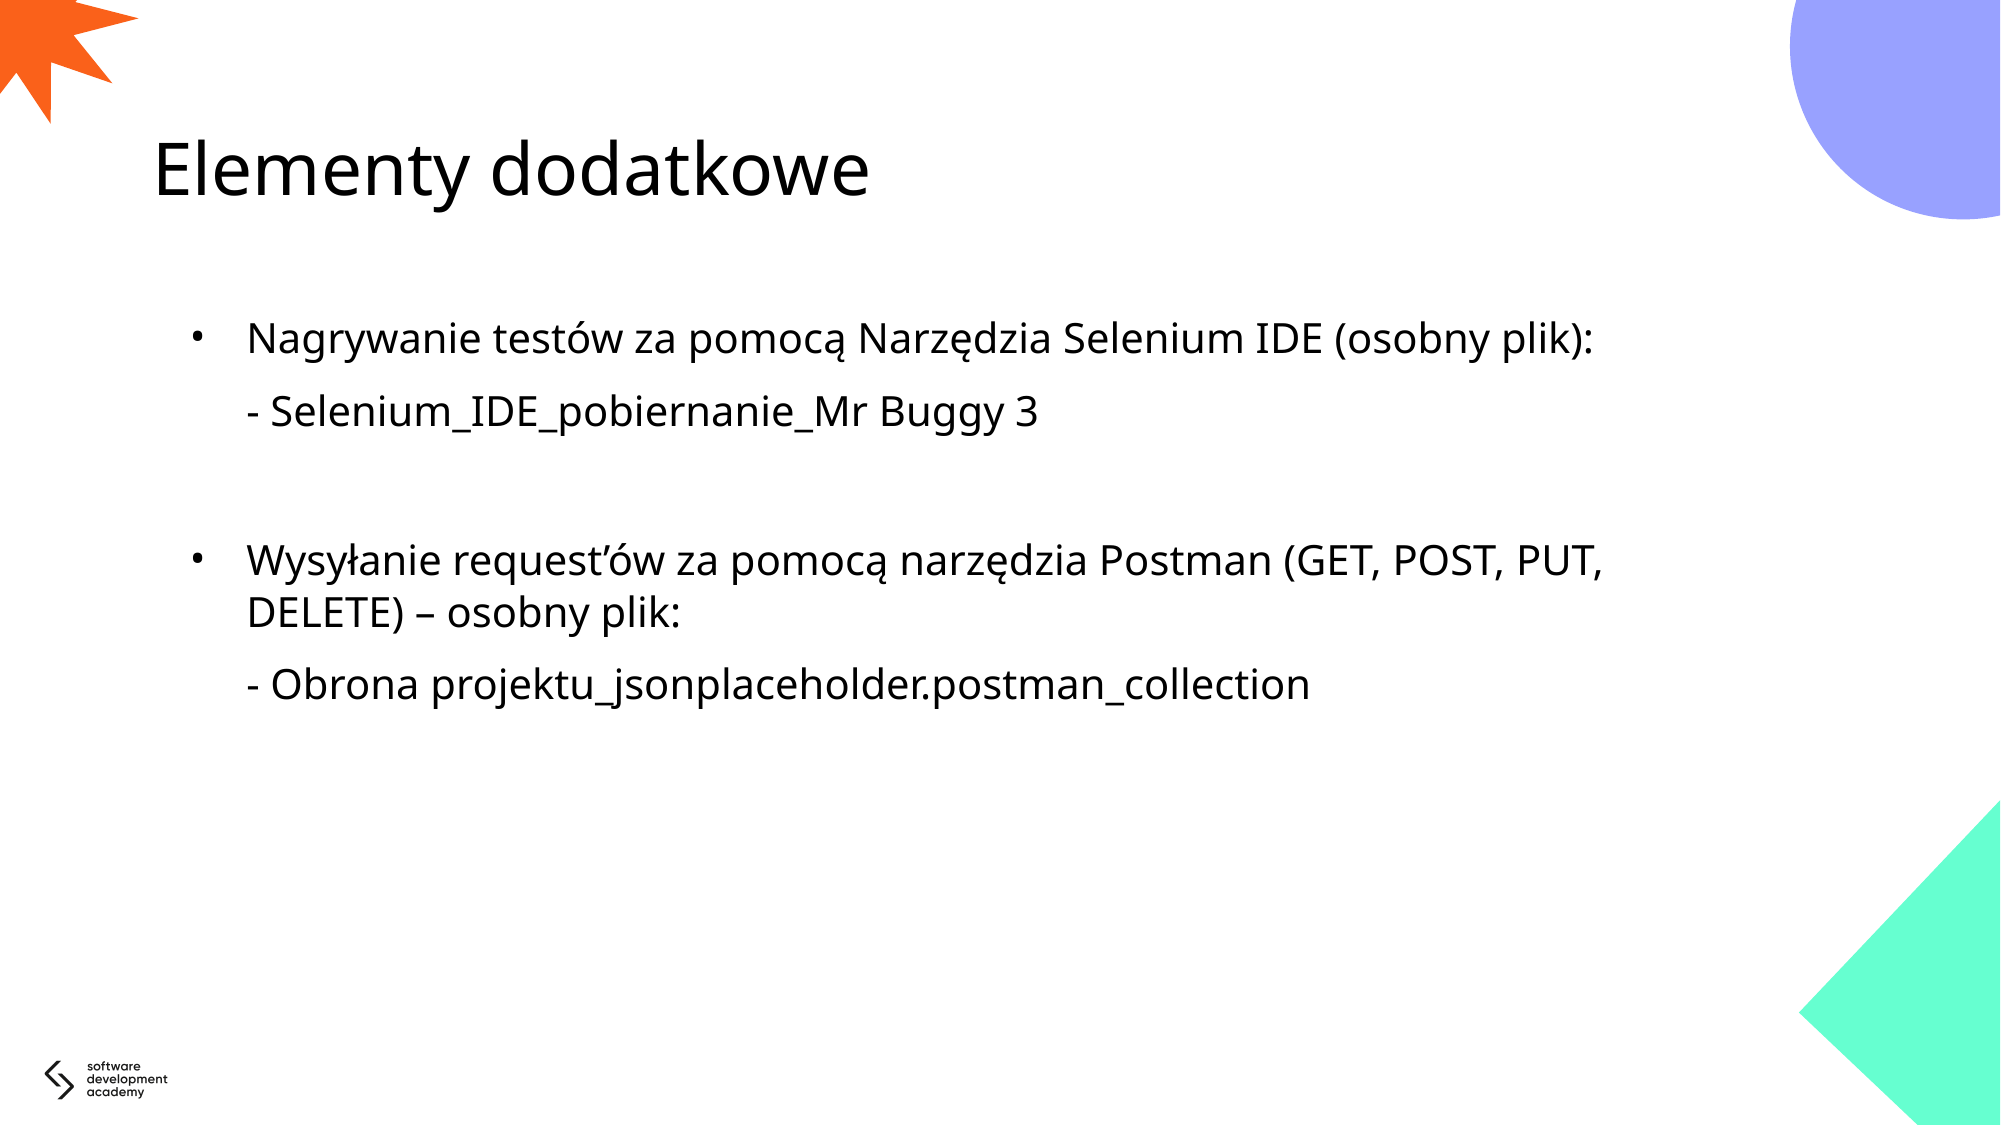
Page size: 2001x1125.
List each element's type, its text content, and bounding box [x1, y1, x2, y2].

title Elementy dodatkowe [137, 59, 1771, 278]
list Nagrywanie testów za pomocą Narzędzia Selenium IDE (osobny plik): - Selenium_IDE_pobiernanie_Mr Buggy 3 Wysyłanie request’ów za pomocą narzędzia Postman (GET, POST, PUT, DELETE) – osobny plik: - Obrona projektu_jsonplaceholder.postman_collection [137, 305, 1771, 1020]
picture [19, 1035, 193, 1125]
